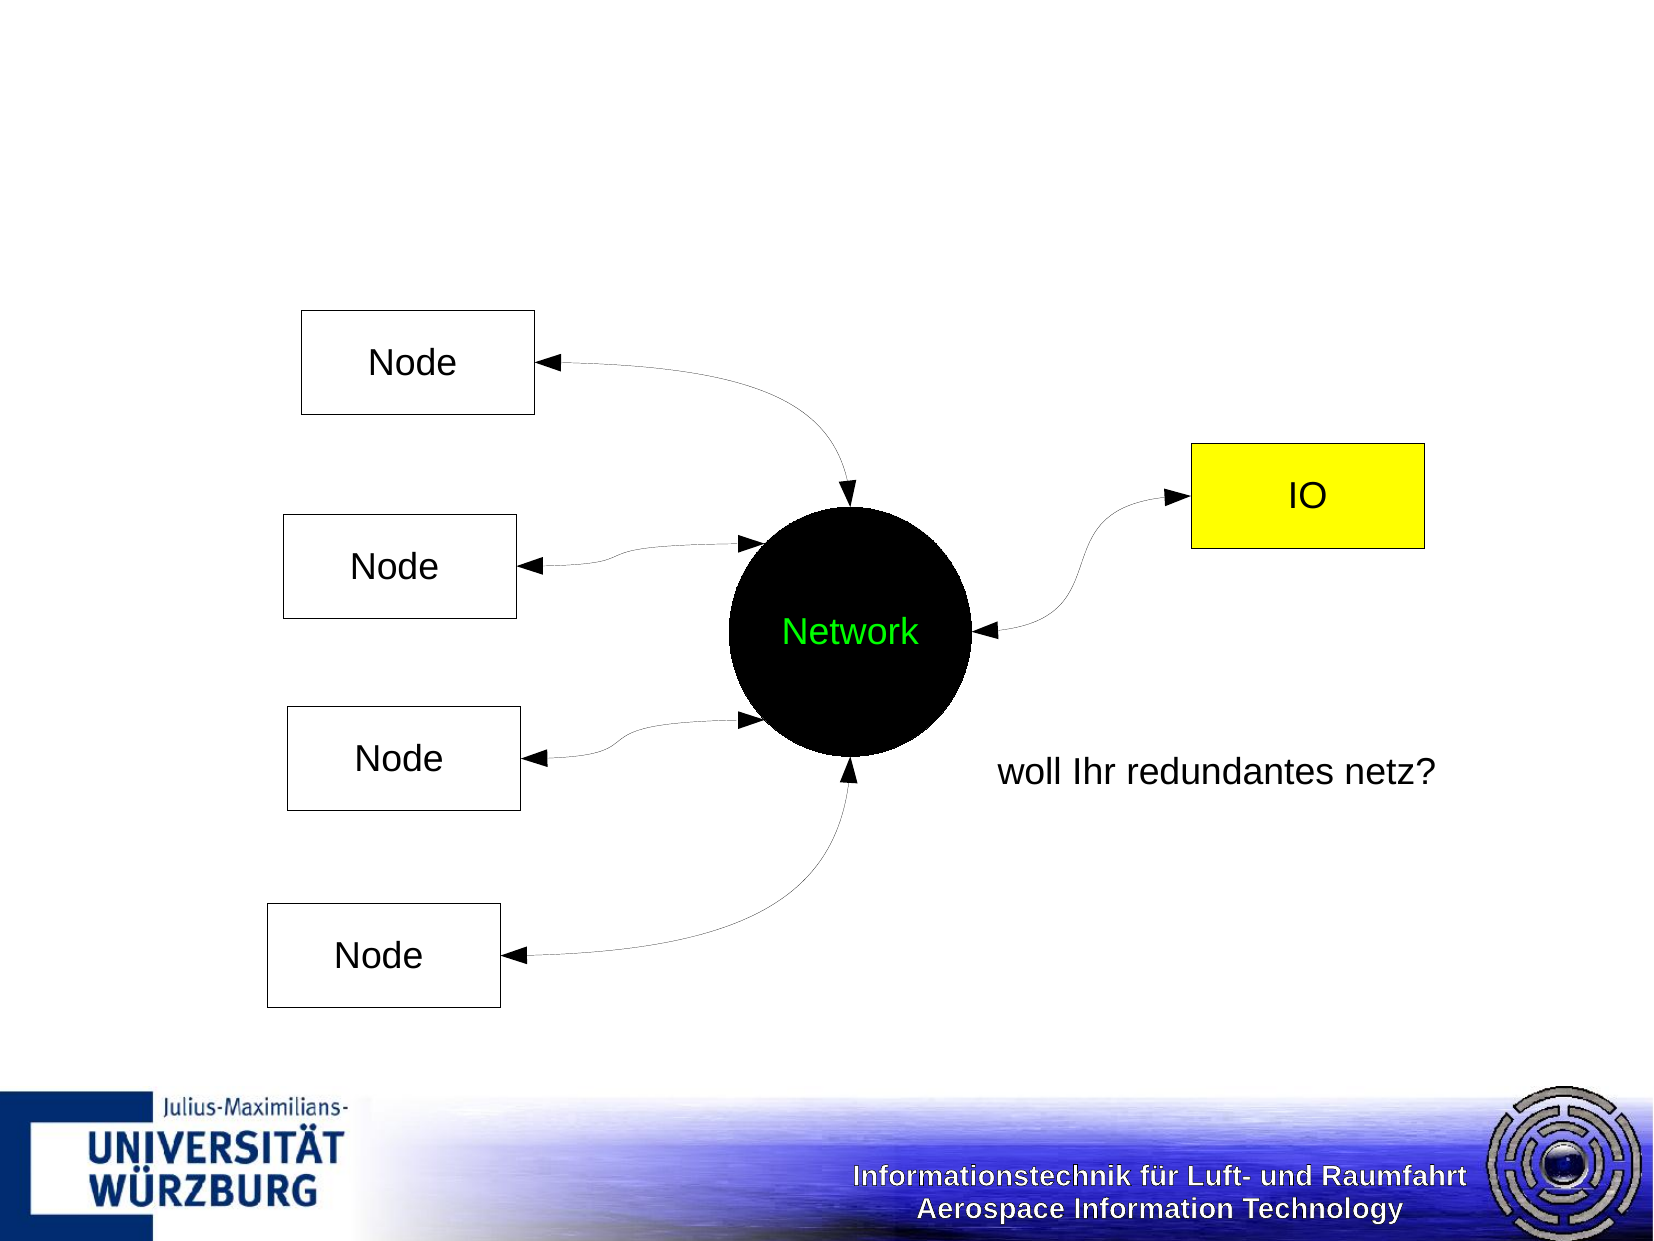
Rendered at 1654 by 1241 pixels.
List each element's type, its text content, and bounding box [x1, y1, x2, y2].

picture [0, 1086, 1654, 1241]
text_box Node [283, 514, 517, 619]
text_box Network [729, 507, 972, 757]
text_box woll Ihr redundantes netz? [982, 742, 1452, 800]
text_box Node [267, 903, 501, 1008]
text_box Node [287, 706, 521, 811]
text_box IO [1191, 443, 1425, 549]
text_box Node [301, 310, 535, 415]
